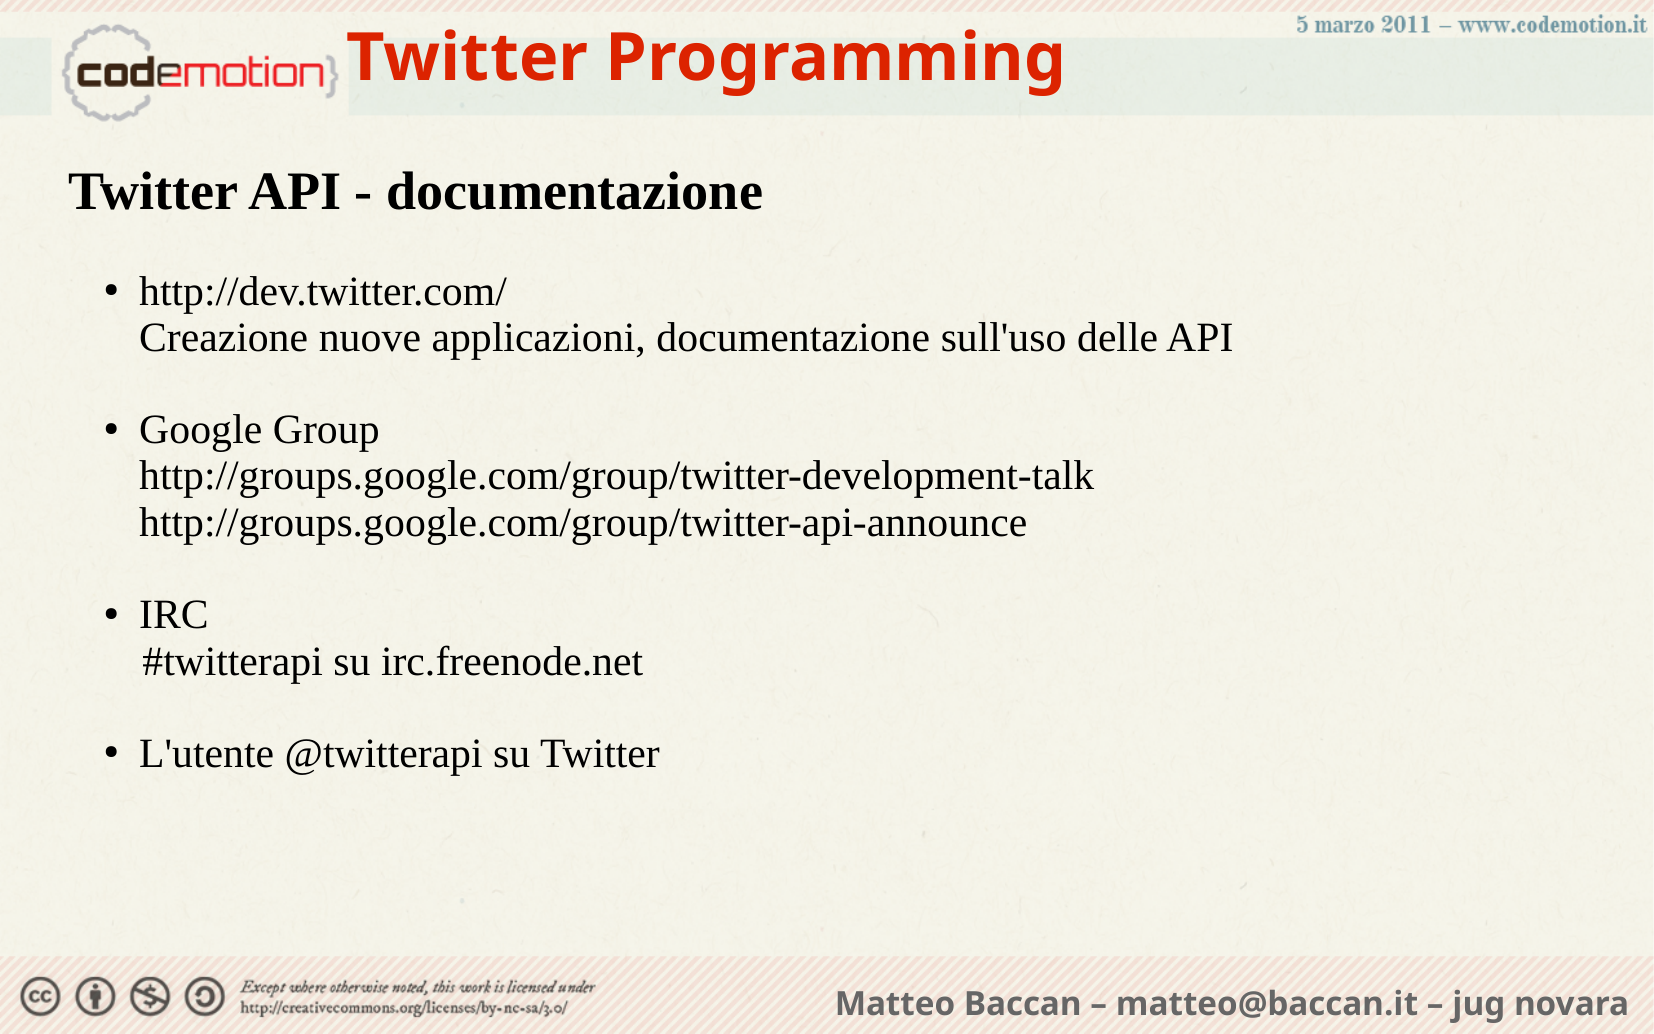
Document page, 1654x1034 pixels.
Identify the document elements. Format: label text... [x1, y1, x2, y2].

text_box Twitter API - documentazione http://dev.twitter.com/ Creazione nuove applicazioni, documentazione sull'uso delle API Google Group http://groups.google.com/group/twitter-development-talk http://groups.google.com/group/twitter-api-announce IRC #twitterapi su irc.freenode.net L'utente @twitterapi su Twitter [53, 154, 1465, 795]
picture [0, 0, 1654, 1034]
title Twitter Programming [346, 5, 1609, 103]
